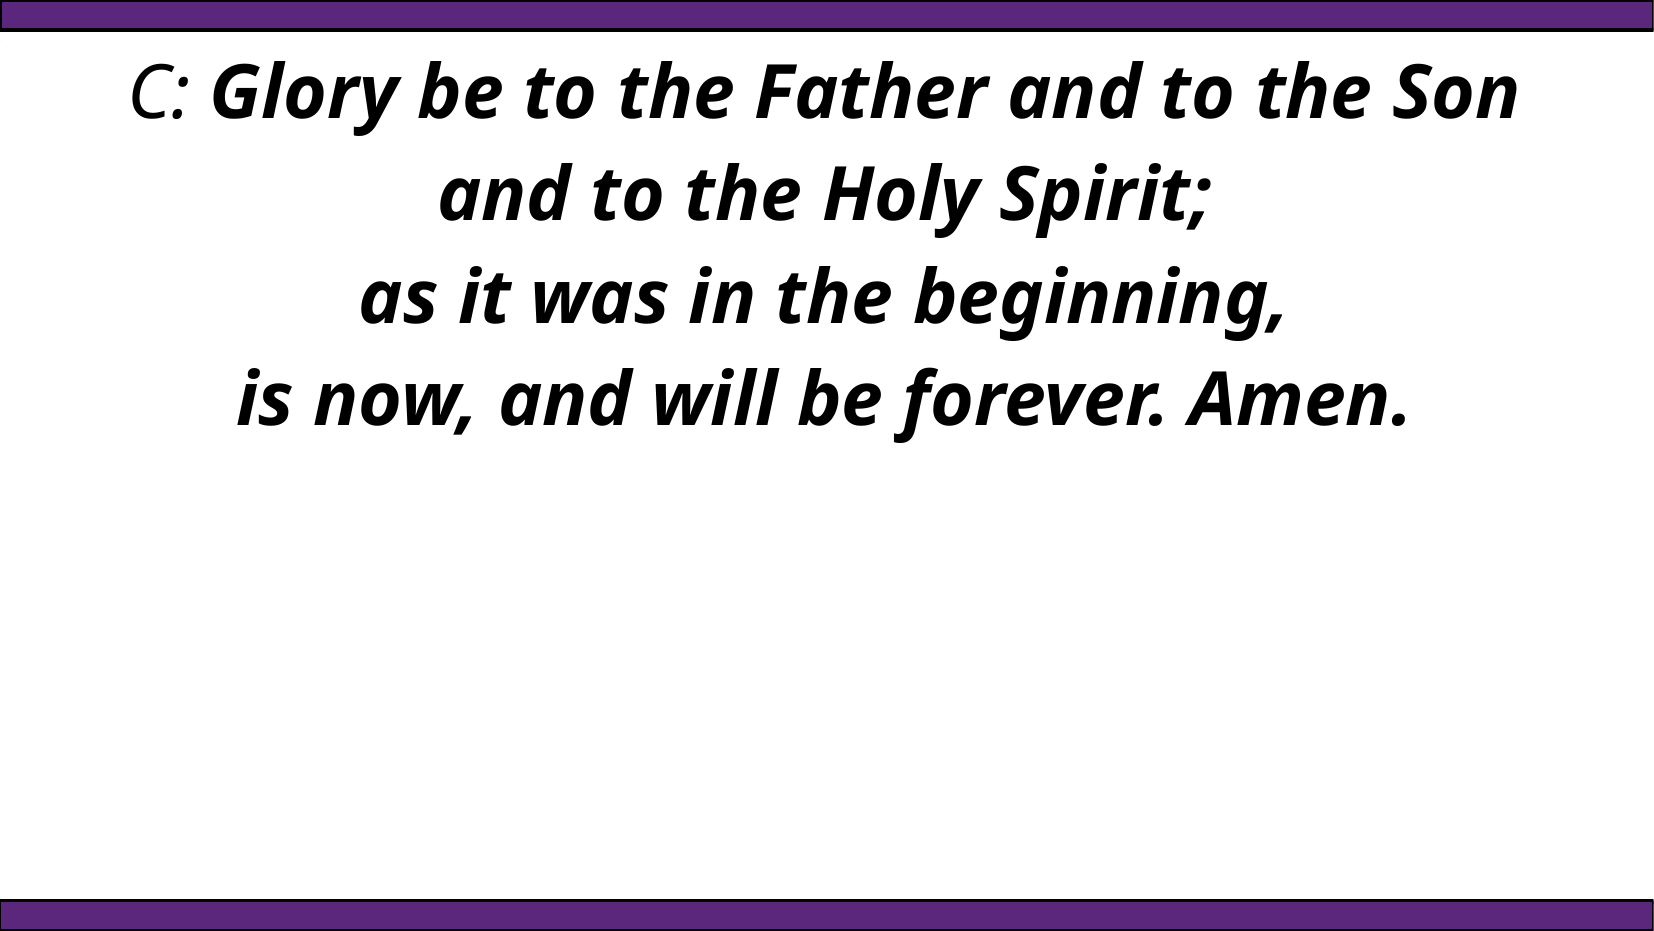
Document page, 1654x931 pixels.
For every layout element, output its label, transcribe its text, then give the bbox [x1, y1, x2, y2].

picture [0, 31, 1654, 900]
text_box [0, 0, 1654, 31]
text_box C: Glory be to the Father and to the Son and to the Holy Spirit; as it was in the beginning, is now, and will be forever. Amen. [60, 30, 1591, 445]
text_box [0, 900, 1654, 931]
